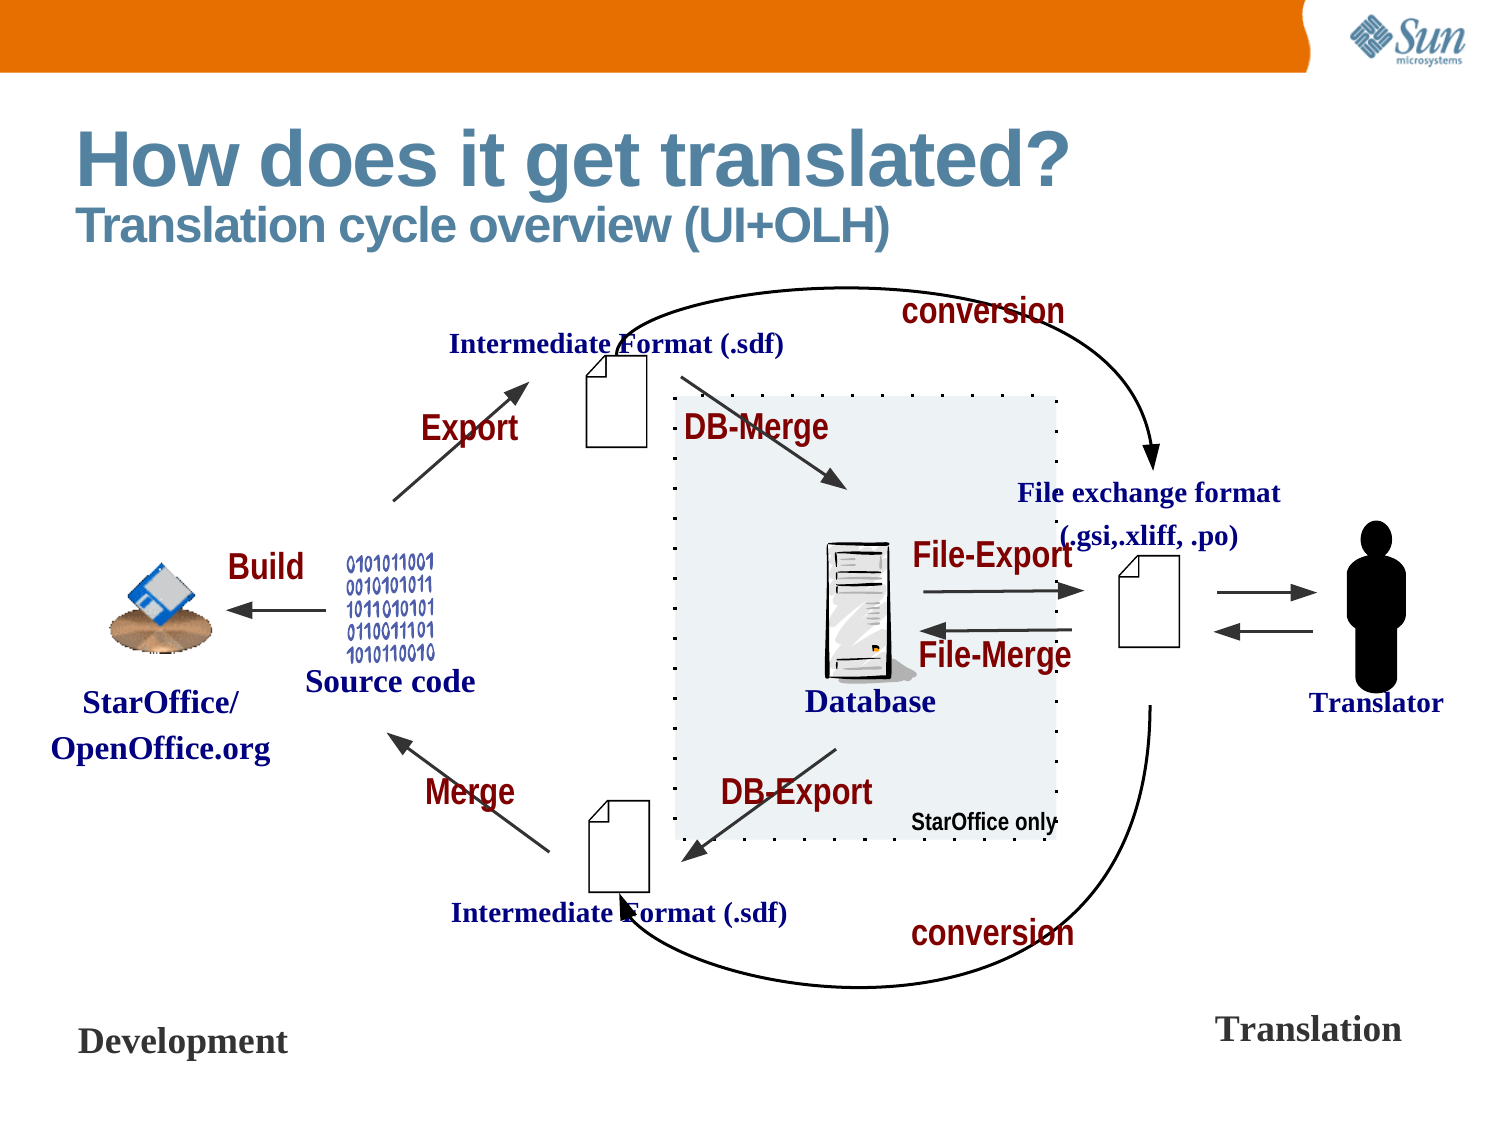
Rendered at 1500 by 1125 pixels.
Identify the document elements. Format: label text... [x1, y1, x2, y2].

text_box Export [421, 411, 519, 455]
text_box conversion [911, 916, 1087, 960]
text_box DB-Merge [734, 410, 830, 454]
text_box Build [228, 550, 319, 595]
text_box File-Merge [918, 638, 1104, 682]
text_box DB-Merge [684, 410, 790, 454]
title How does it get translated? Translation cycle overview (UI+OLH) [75, 122, 1438, 263]
picture [1118, 554, 1181, 649]
picture [1346, 520, 1407, 694]
text_box DB-Export [720, 775, 873, 819]
picture [0, 0, 1500, 75]
text_box [675, 395, 1057, 840]
text_box conversion [901, 294, 1077, 338]
text_box Development [77, 1025, 326, 1068]
picture [585, 354, 648, 449]
text_box File-Export [912, 537, 1098, 582]
text_box StarOffice only [911, 810, 1058, 840]
picture [109, 561, 213, 654]
picture [824, 542, 917, 684]
text_box Merge [424, 775, 516, 820]
picture [346, 552, 435, 664]
picture [588, 799, 651, 894]
text_box Translation [1214, 1012, 1403, 1056]
text_box [946, 632, 1057, 638]
